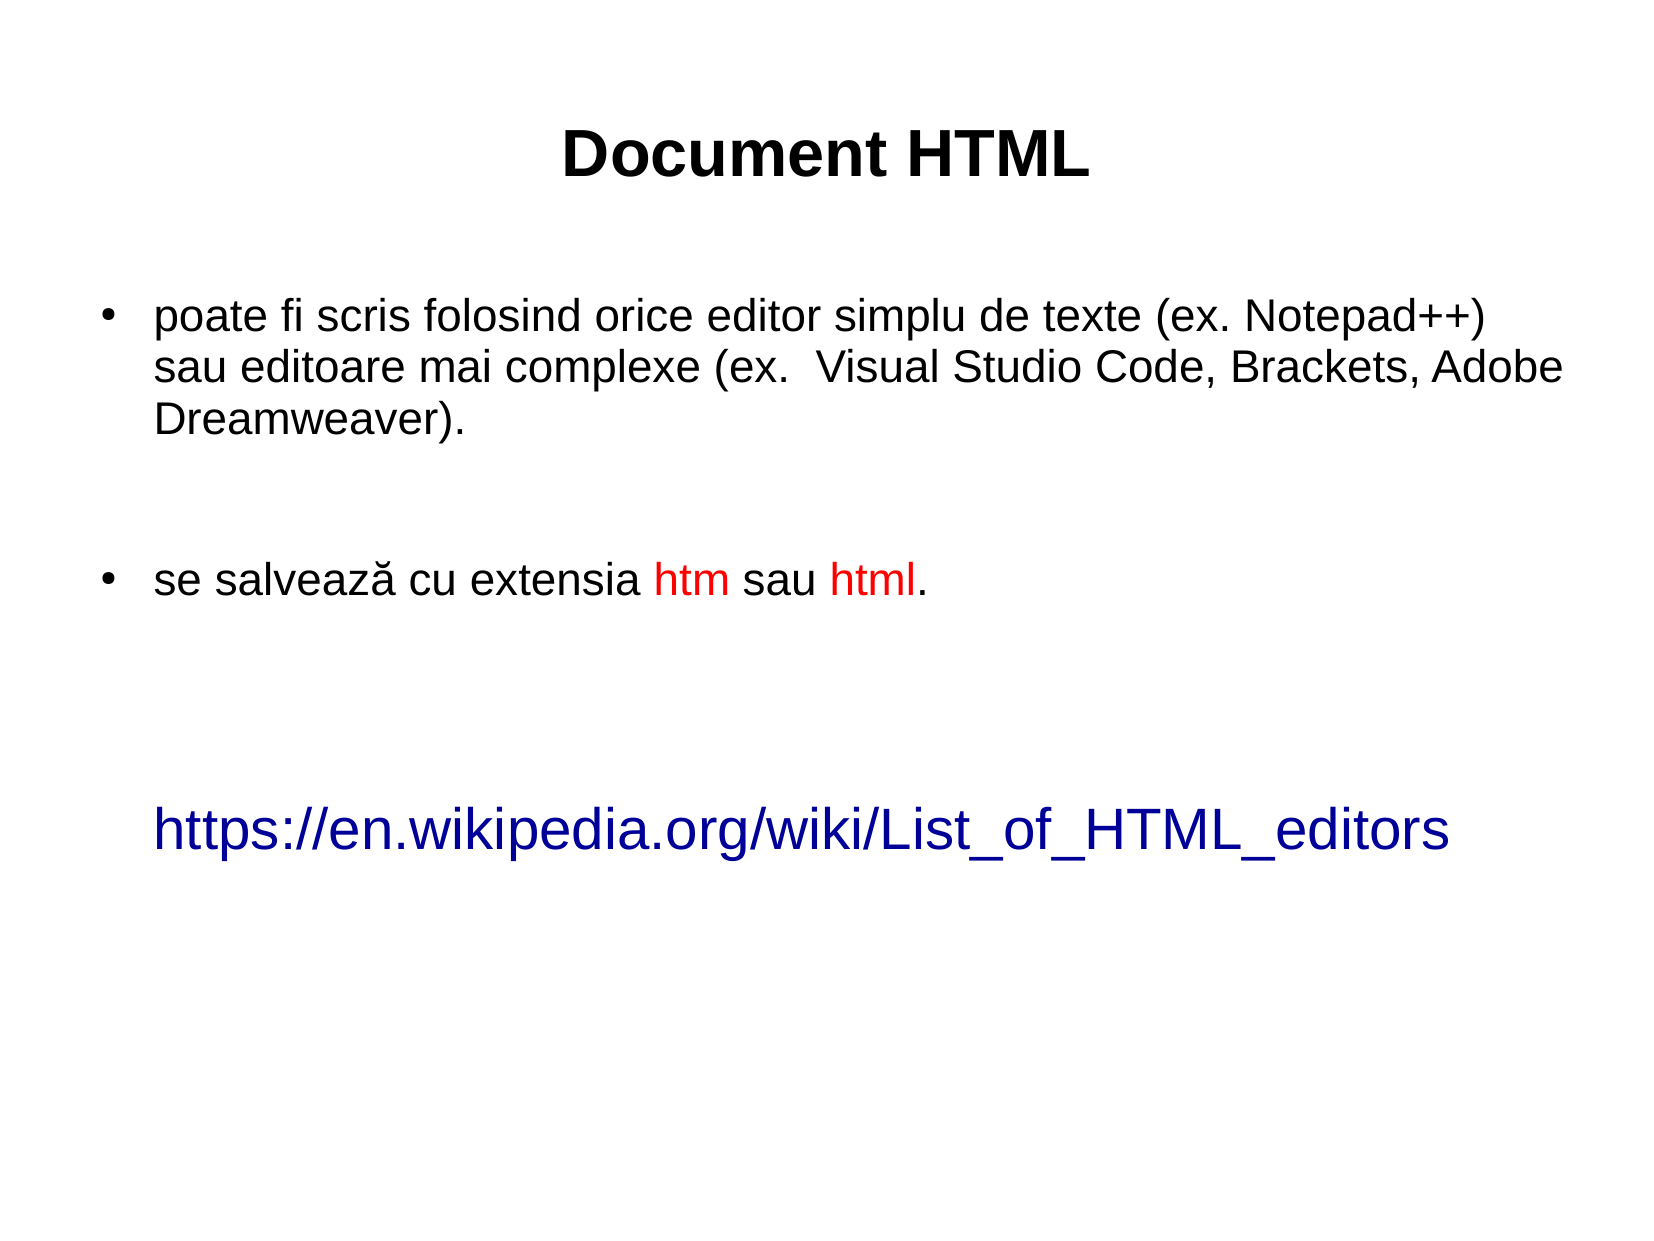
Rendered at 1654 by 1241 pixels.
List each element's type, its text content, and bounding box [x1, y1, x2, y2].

title Document HTML [82, 49, 1571, 257]
list poate fi scris folosind orice editor simplu de texte (ex. Notepad++) sau editoare mai complexe (ex. Visual Studio Code, Brackets, Adobe Dreamweaver). se salvează cu extensia htm sau html. https://en.wikipedia.org/wiki/List_of_HTML_editors [82, 290, 1571, 1010]
